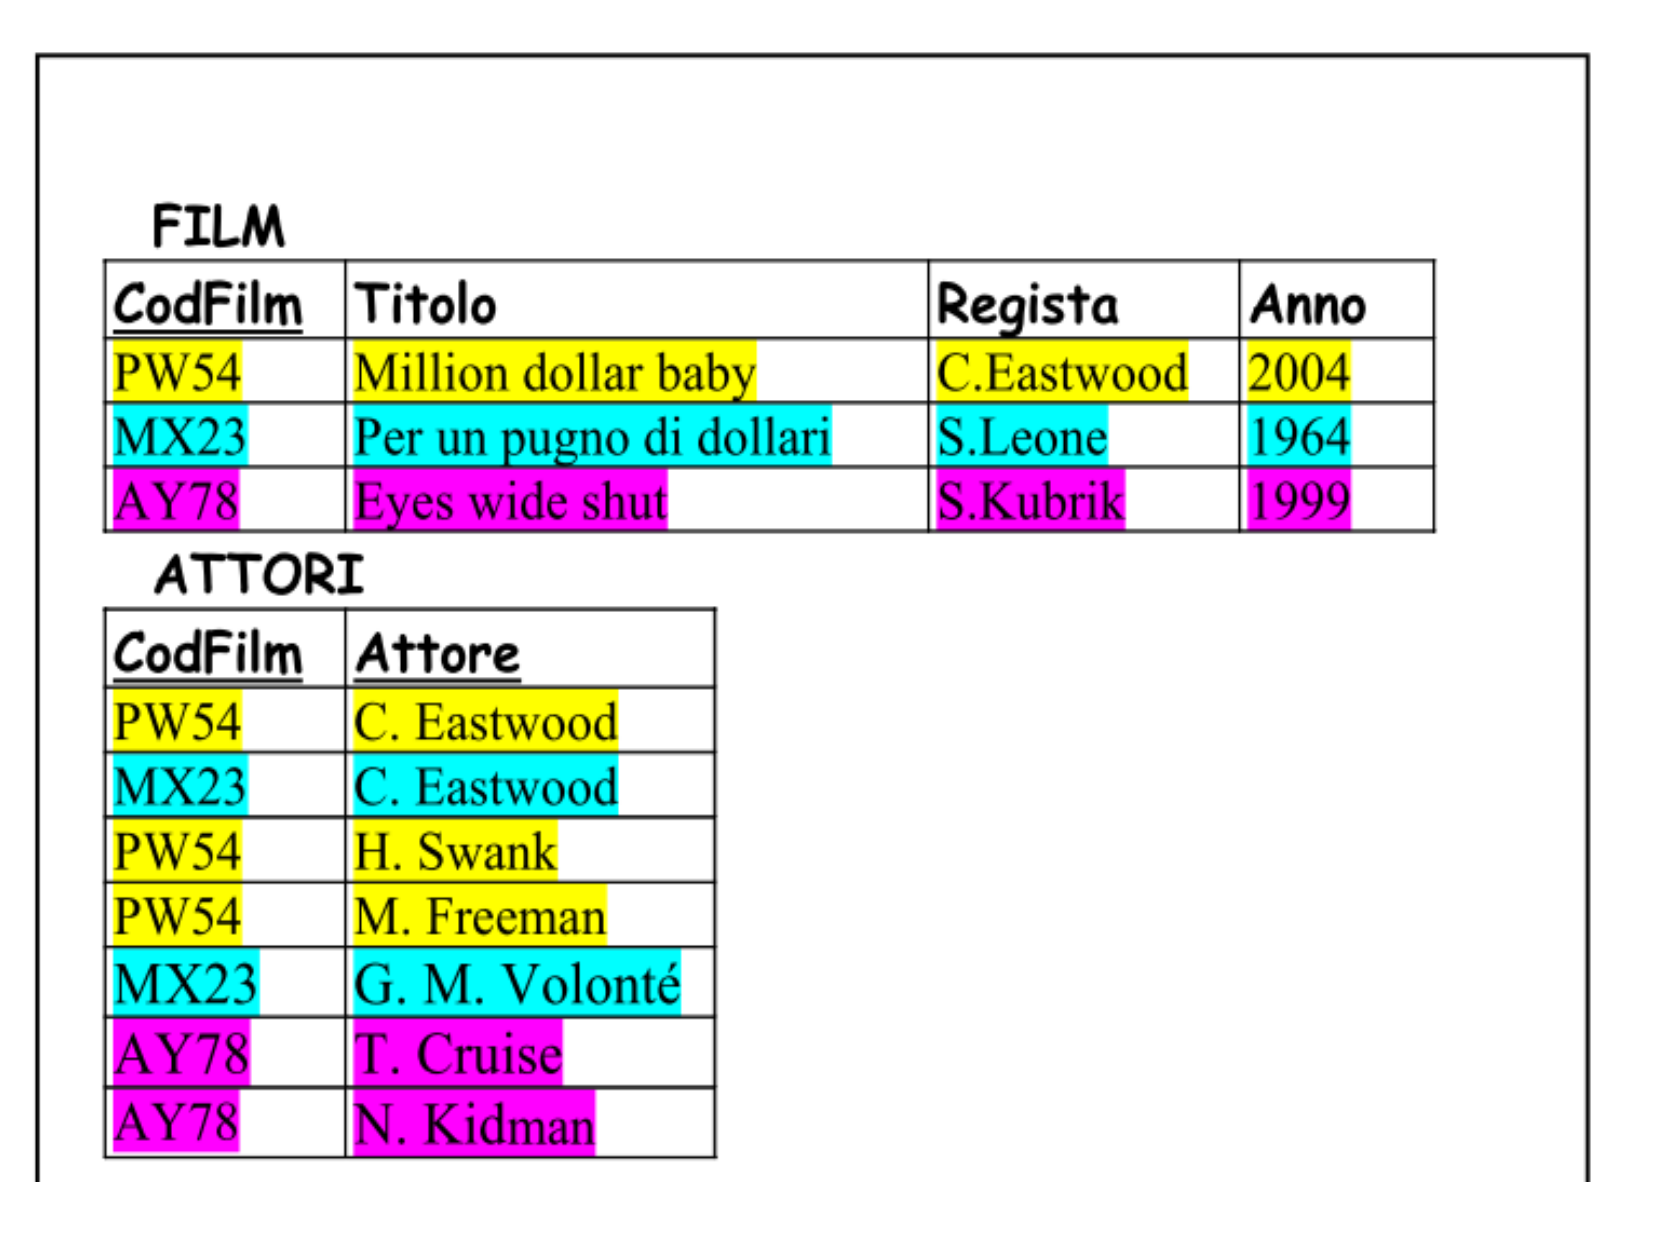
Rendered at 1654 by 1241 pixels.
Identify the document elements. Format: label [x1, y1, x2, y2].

picture [23, 35, 1619, 1182]
